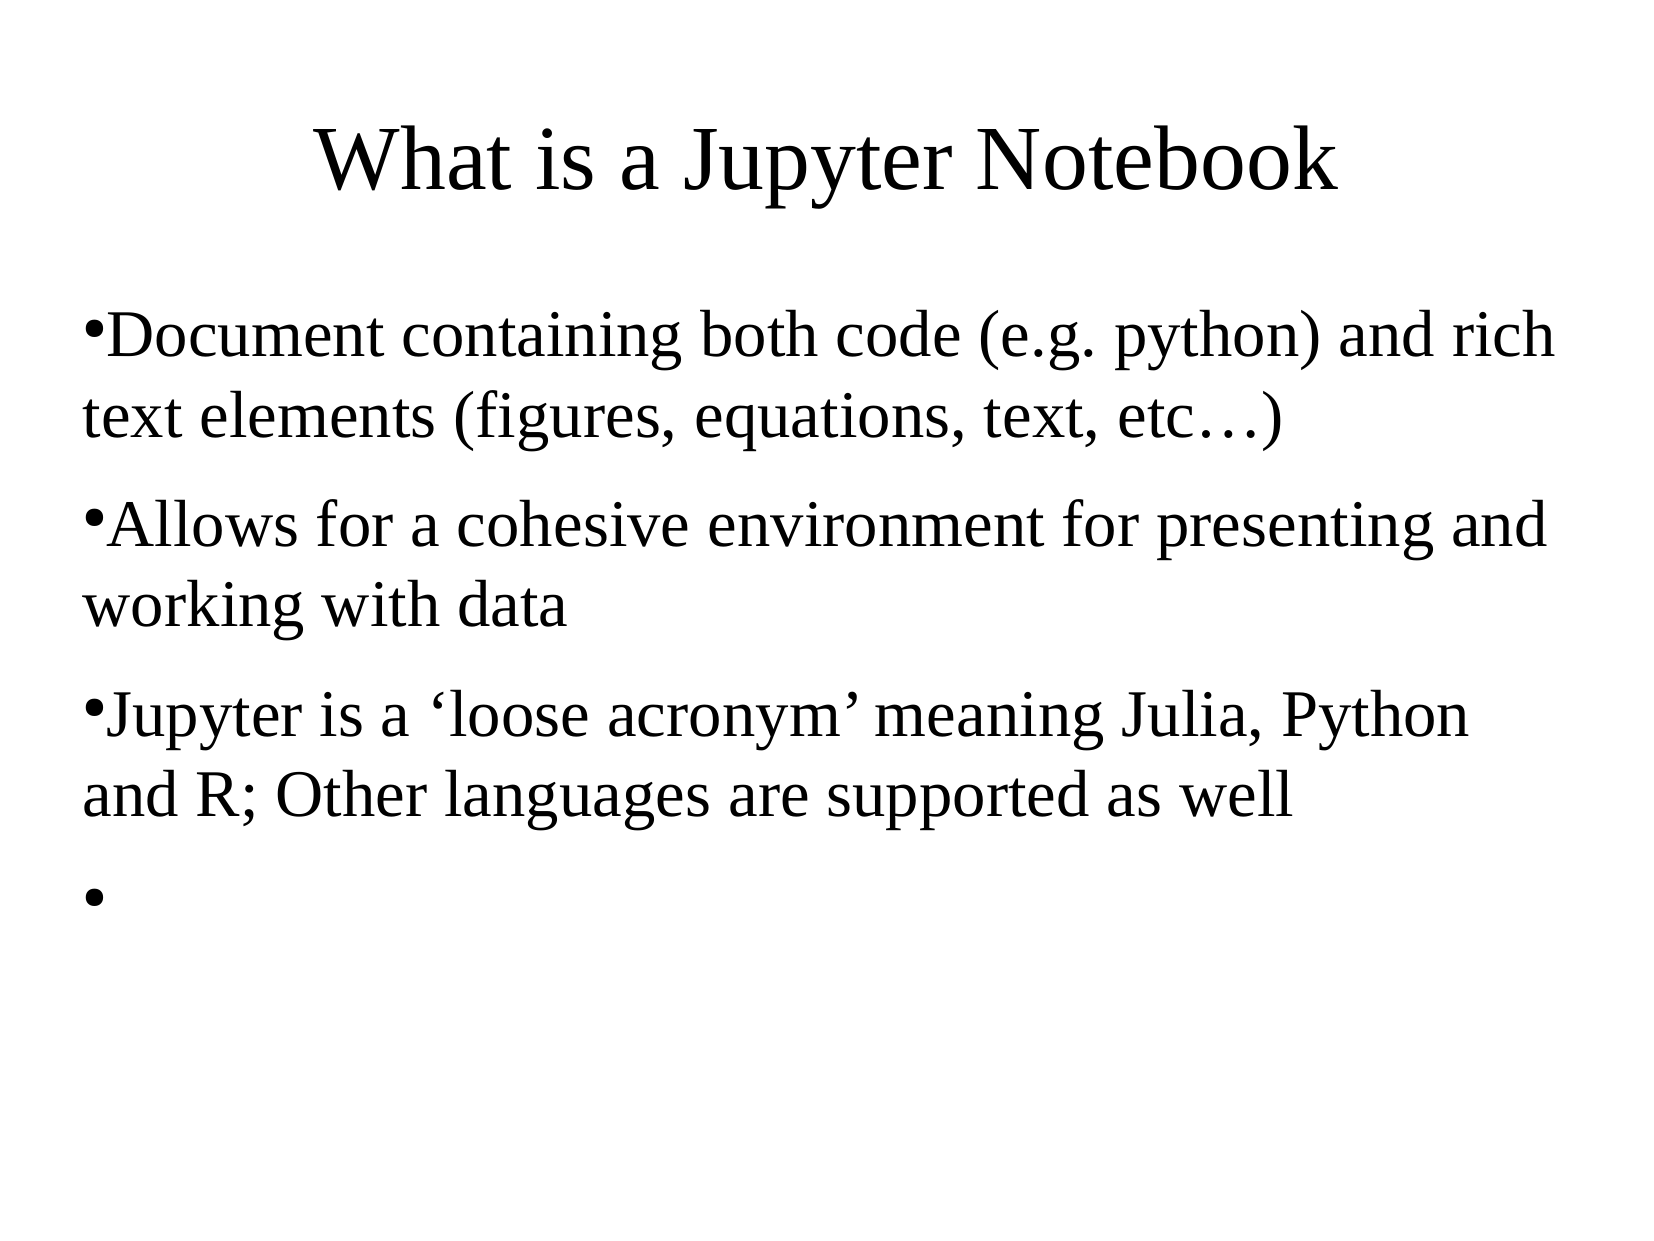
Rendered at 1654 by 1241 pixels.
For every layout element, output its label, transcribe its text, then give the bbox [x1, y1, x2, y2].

list Document containing both code (e.g. python) and rich text elements (figures, equations, text, etc…) Allows for a cohesive environment for presenting and working with data Jupyter is a ‘loose acronym’ meaning Julia, Python and R; Other languages are supported as well [82, 290, 1571, 1010]
title What is a Jupyter Notebook [82, 49, 1571, 257]
